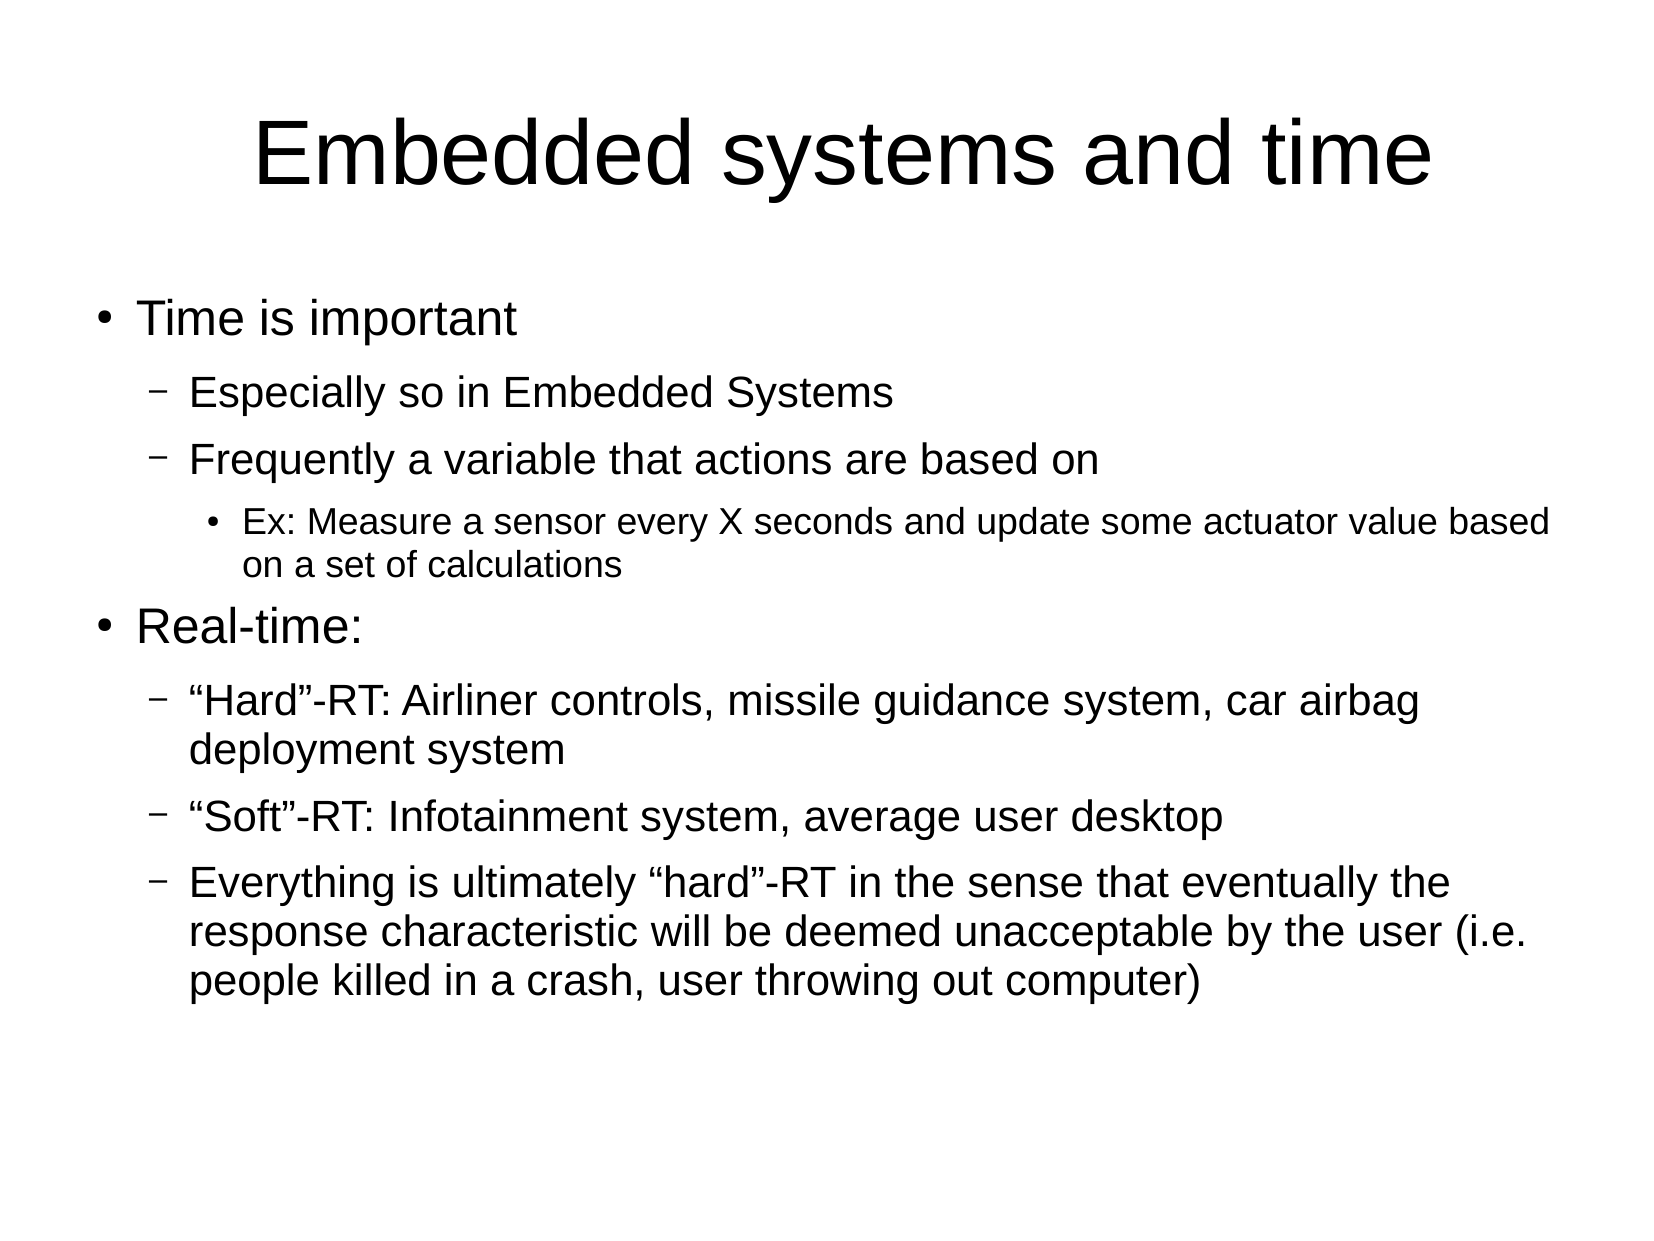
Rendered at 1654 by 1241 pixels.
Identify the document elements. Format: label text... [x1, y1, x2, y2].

list Time is important Especially so in Embedded Systems Frequently a variable that actions are based on Ex: Measure a sensor every X seconds and update some actuator value based on a set of calculations Real-time: “Hard”-RT: Airliner controls, missile guidance system, car airbag deployment system “Soft”-RT: Infotainment system, average user desktop Everything is ultimately “hard”-RT in the sense that eventually the response characteristic will be deemed unacceptable by the user (i.e. people killed in a crash, user throwing out computer) [82, 290, 1571, 1010]
title Embedded systems and time [82, 49, 1571, 257]
